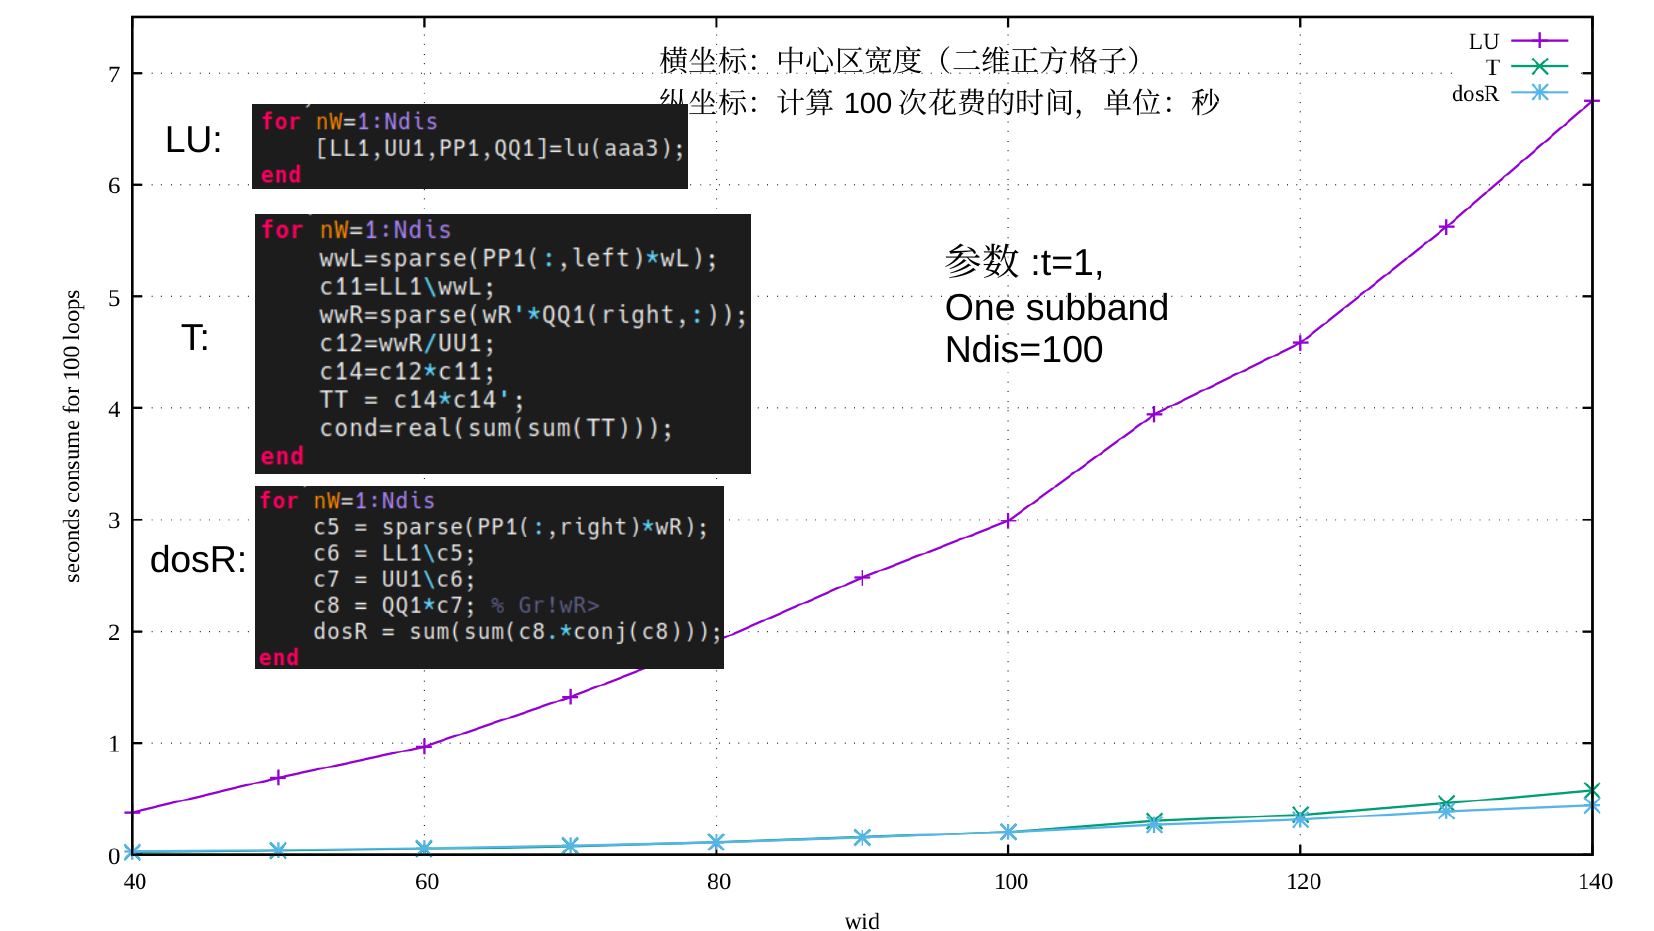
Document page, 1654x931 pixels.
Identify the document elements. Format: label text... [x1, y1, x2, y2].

text_box T: [166, 309, 226, 367]
text_box dosR: [135, 531, 255, 588]
text_box 参数:t=1, One subband Ndis=100 [930, 225, 1231, 366]
text_box 横坐标：中心区宽度（二维正方格子） 纵坐标：计算100次花费的时间，单位：秒 [645, 30, 1261, 137]
text_box LU: [150, 111, 238, 168]
picture [60, 11, 1616, 931]
